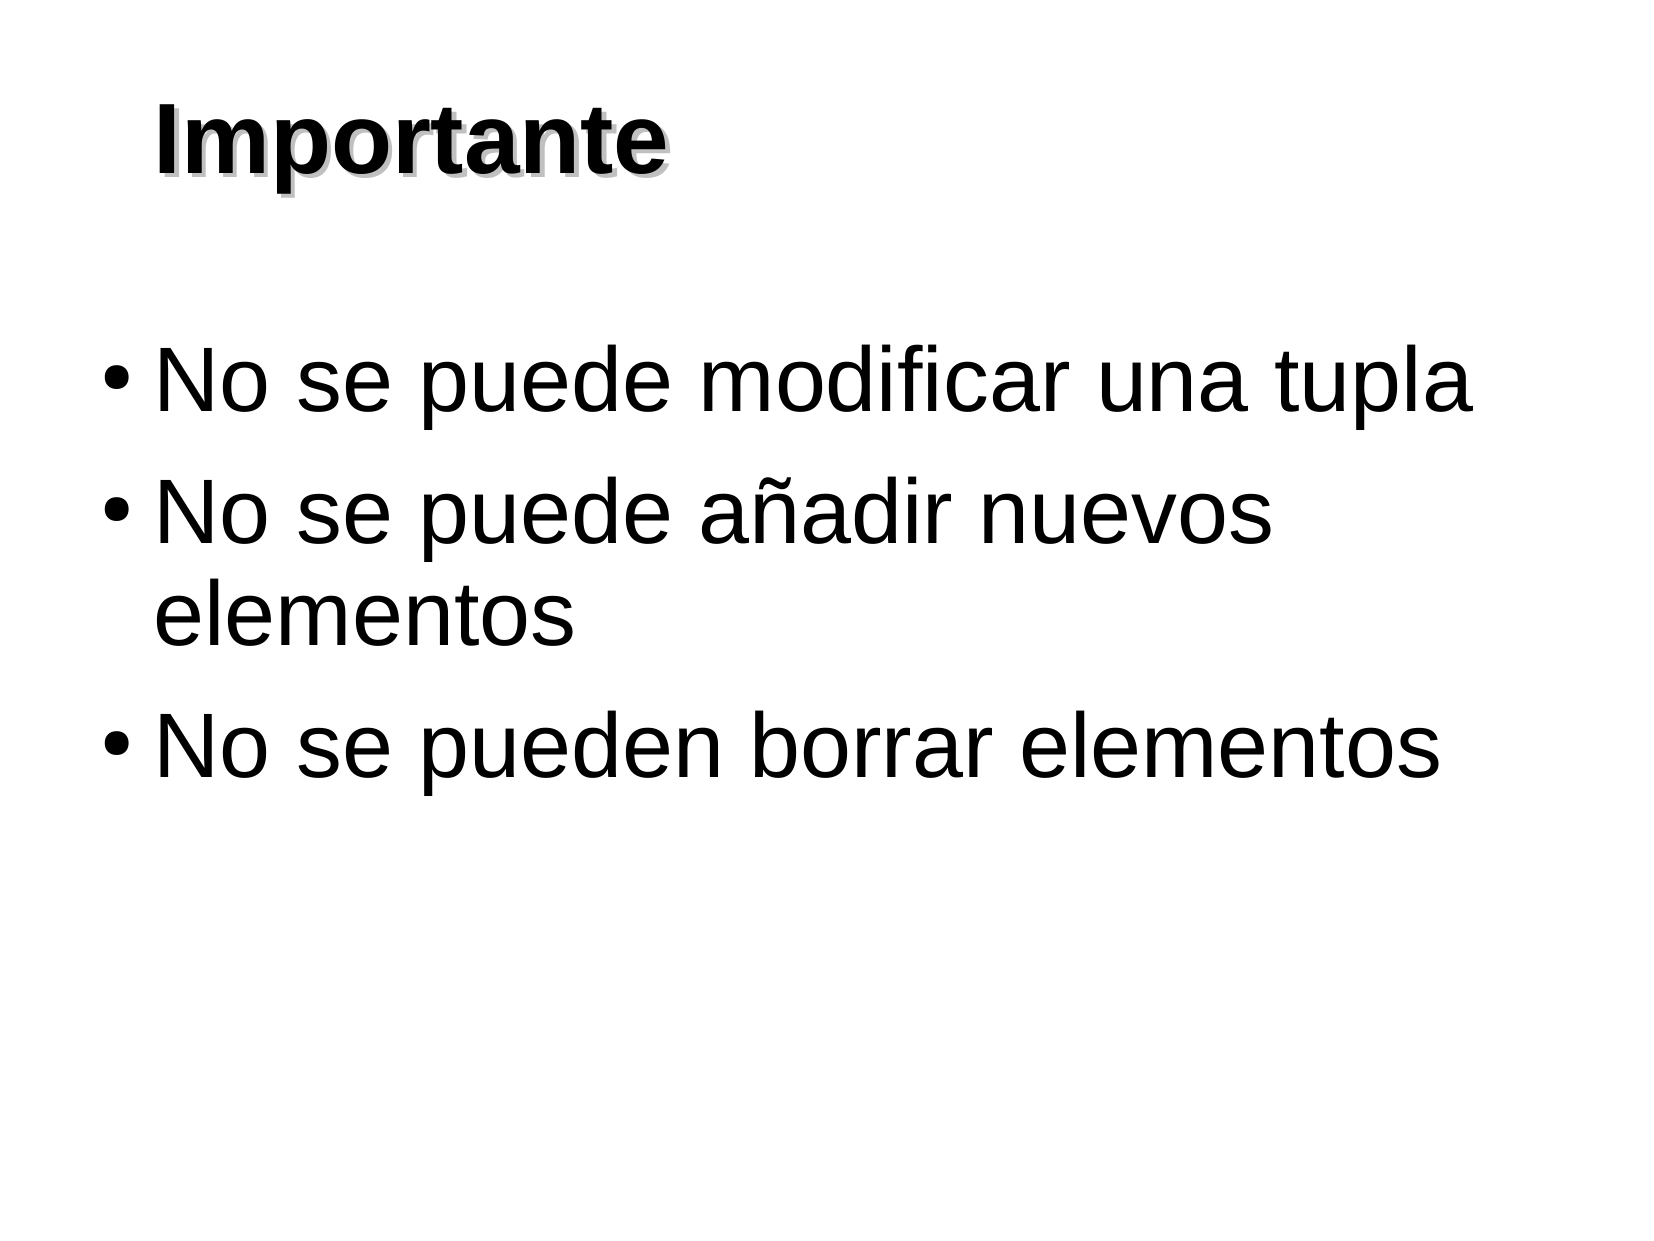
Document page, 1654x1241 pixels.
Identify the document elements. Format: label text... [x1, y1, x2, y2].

list Importante No se puede modificar una tupla No se puede añadir nuevos elementos No se pueden borrar elementos [82, 82, 1571, 1099]
